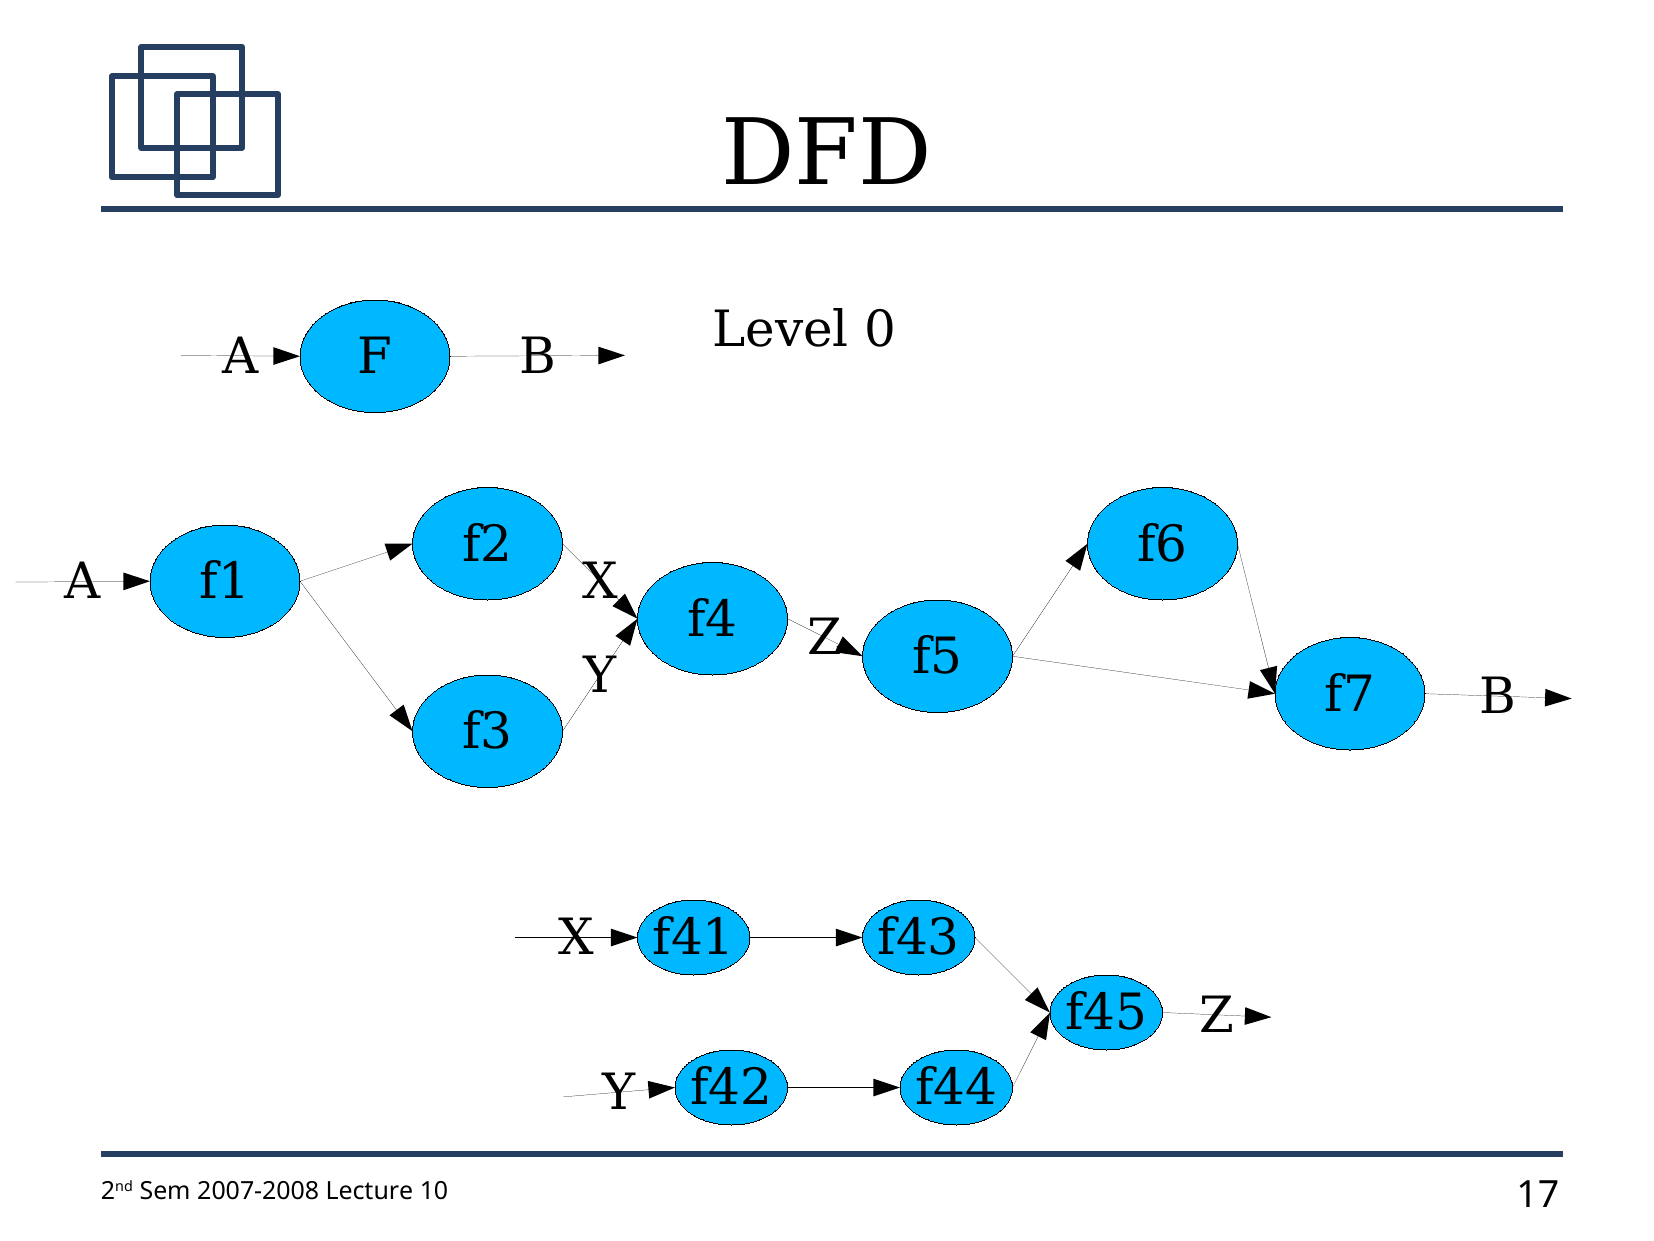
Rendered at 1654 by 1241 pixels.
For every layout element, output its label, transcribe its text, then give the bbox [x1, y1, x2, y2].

text_box f41 [637, 900, 750, 976]
text_box f6 [1087, 487, 1238, 601]
text_box f4 [637, 562, 788, 676]
text_box f45 [1050, 975, 1163, 1051]
text_box F [300, 300, 451, 413]
text_box f2 [412, 487, 563, 601]
text_box f1 [150, 525, 300, 638]
text_box Level 0 [712, 300, 1126, 359]
text_box f3 [412, 675, 563, 788]
text_box f44 [900, 1050, 1013, 1126]
title DFD [82, 49, 1571, 257]
text_box f43 [862, 900, 975, 976]
text_box f42 [675, 1050, 788, 1126]
text_box f5 [862, 600, 1013, 713]
text_box f7 [1275, 637, 1425, 751]
